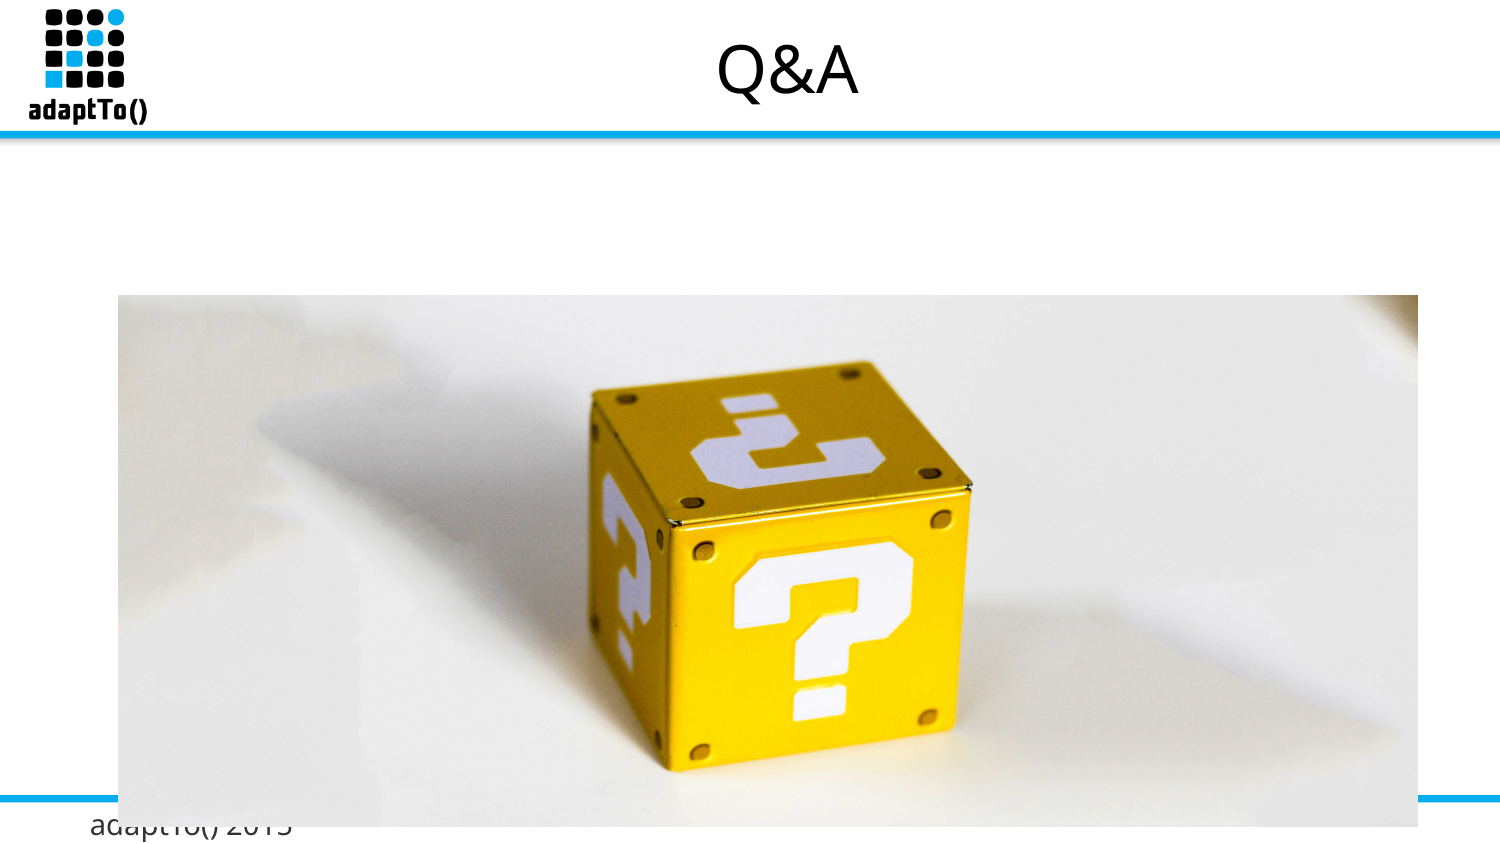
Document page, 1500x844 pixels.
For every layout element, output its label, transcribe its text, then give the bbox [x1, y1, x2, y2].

title Q&A [150, 15, 1425, 121]
picture [118, 295, 1418, 827]
picture [27, 6, 148, 126]
